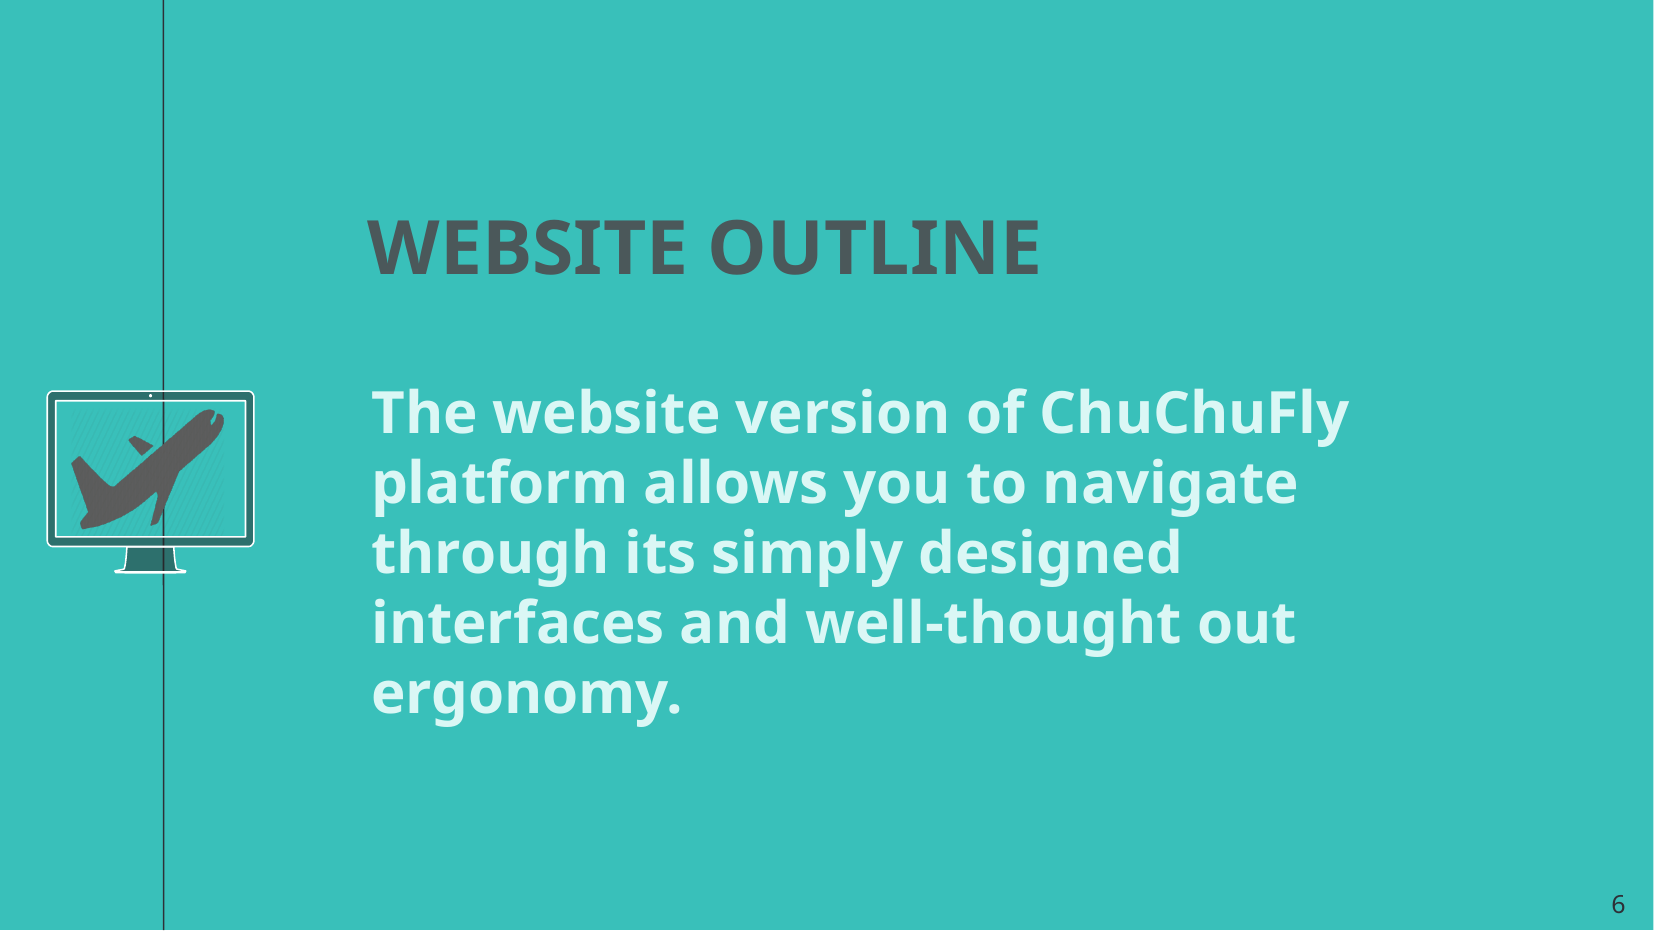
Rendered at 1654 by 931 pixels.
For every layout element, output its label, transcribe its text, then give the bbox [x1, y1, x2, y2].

text_box [47, 391, 254, 573]
picture [70, 407, 225, 536]
slide_number <numéro> [1541, 873, 1641, 931]
subtitle WEBSITE OUTLINE [352, 188, 1560, 300]
list The website version of ChuChuFly platform allows you to navigate through its simply designed interfaces and well-thought out ergonomy. [285, 360, 1492, 663]
